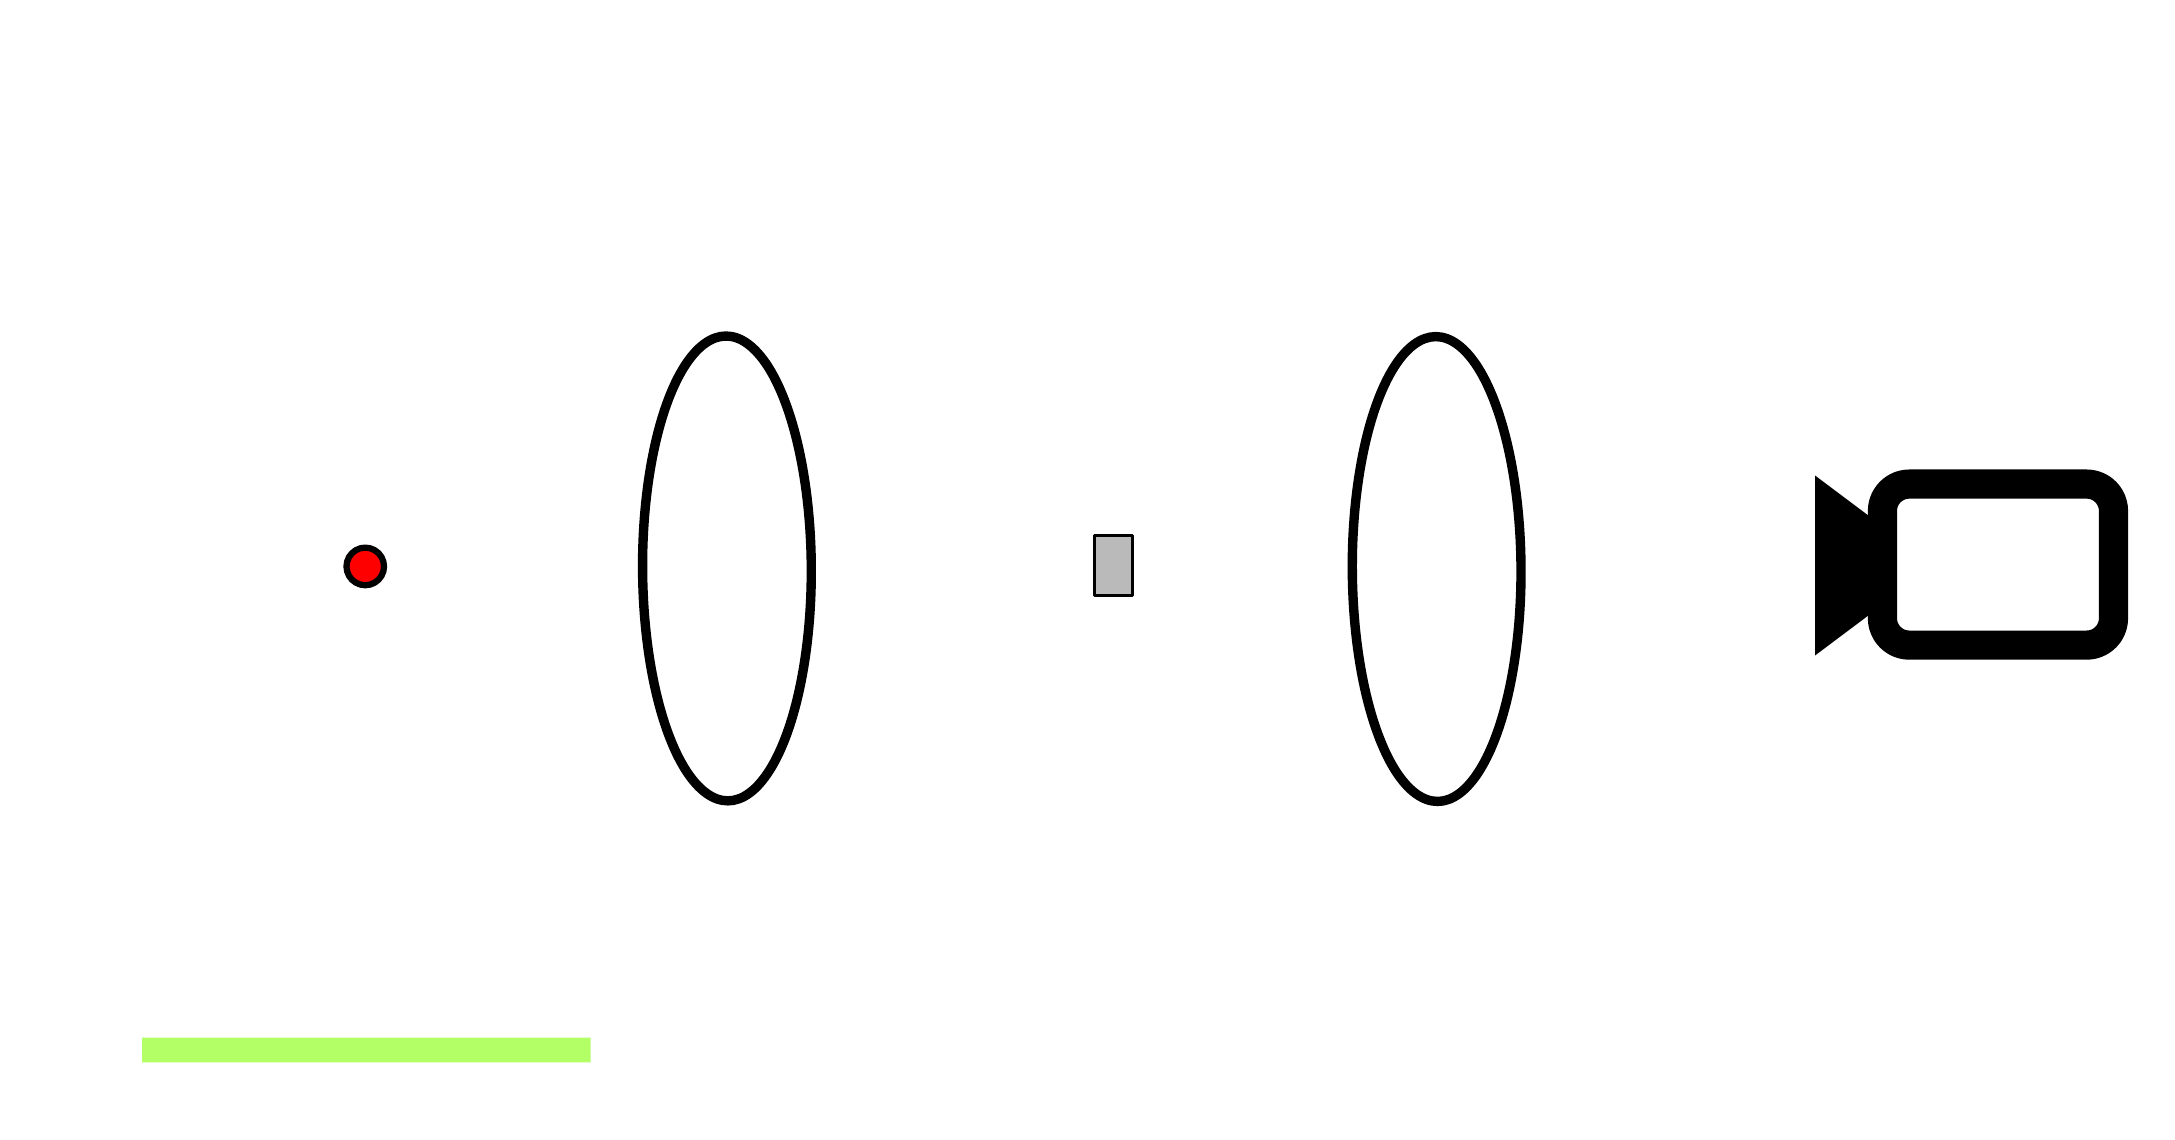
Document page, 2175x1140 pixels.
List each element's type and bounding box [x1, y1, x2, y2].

text_box [1882, 484, 2114, 646]
text_box [346, 547, 385, 586]
text_box [1815, 475, 1876, 656]
text_box [1352, 336, 1522, 802]
text_box [1094, 535, 1133, 596]
text_box [642, 336, 812, 801]
